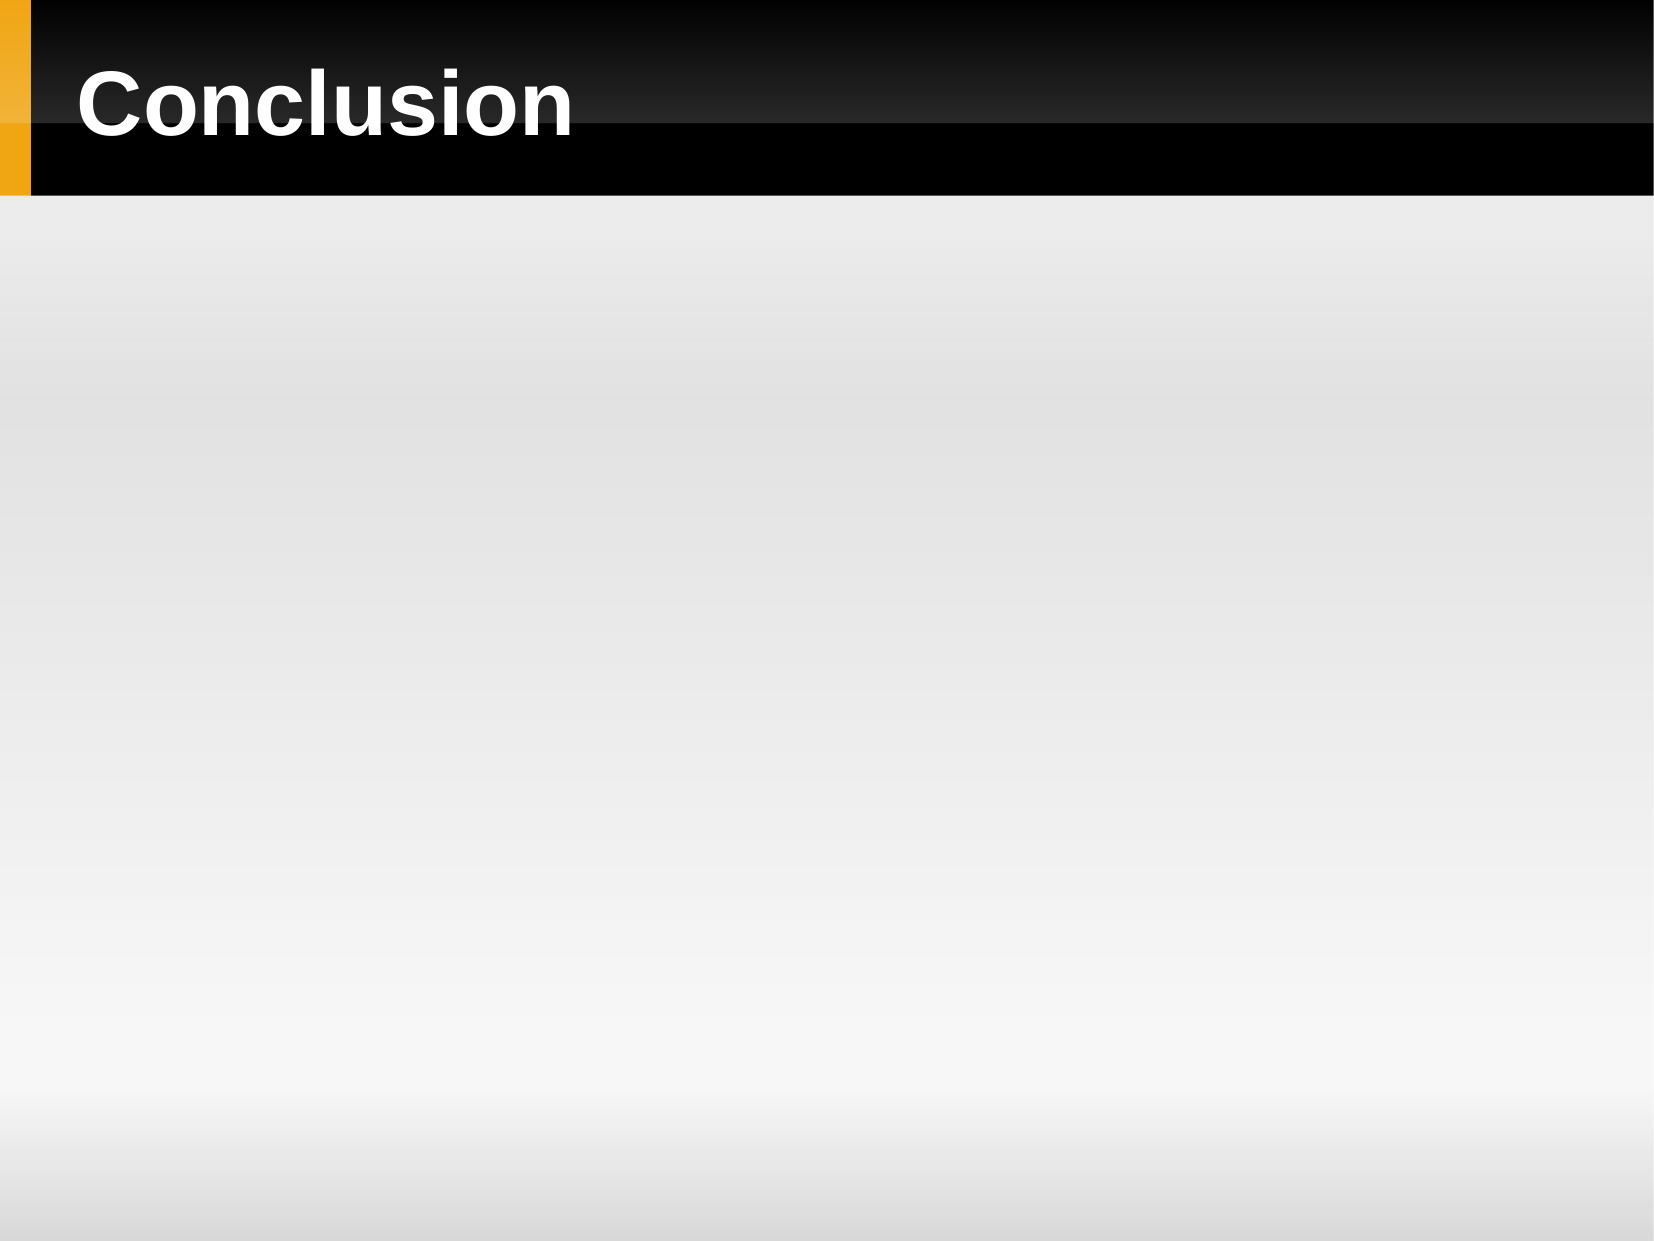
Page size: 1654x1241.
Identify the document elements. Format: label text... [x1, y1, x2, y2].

picture [0, 0, 1654, 1241]
title Conclusion [76, 7, 1565, 200]
